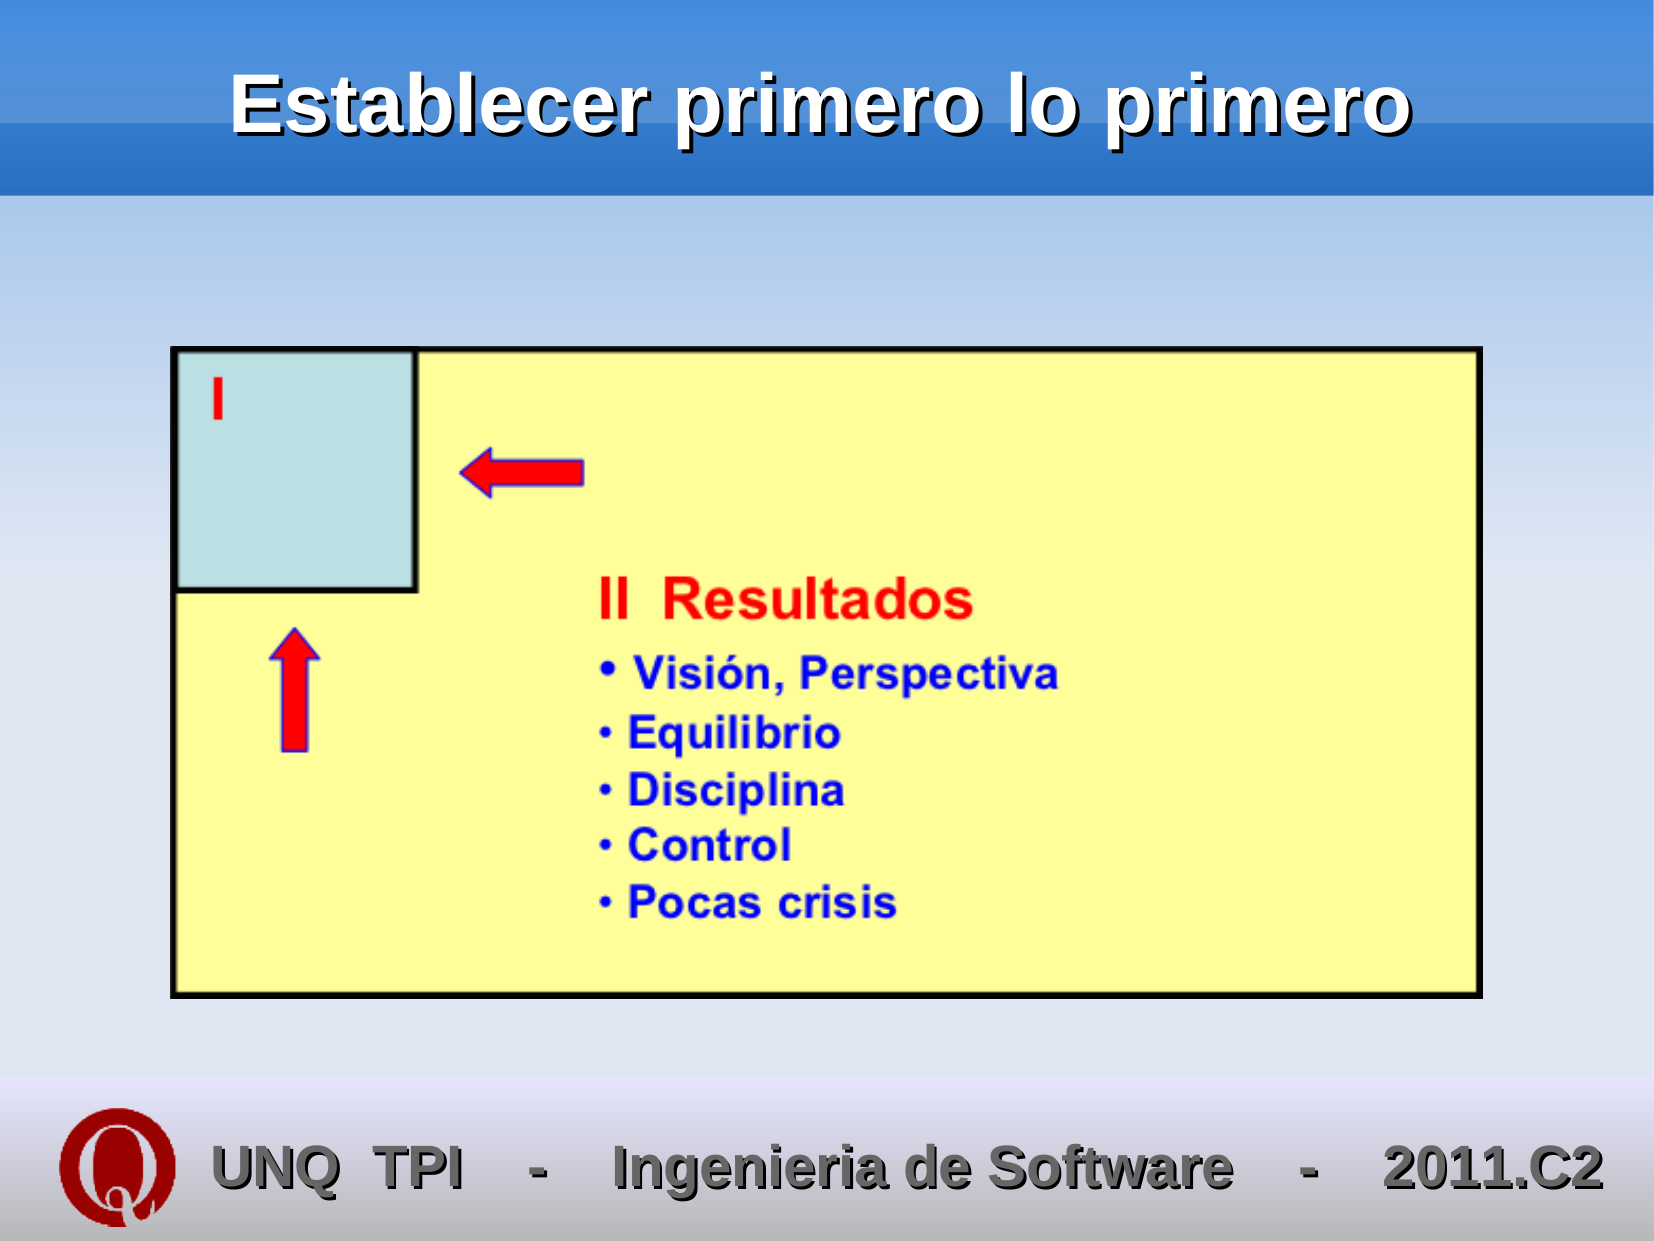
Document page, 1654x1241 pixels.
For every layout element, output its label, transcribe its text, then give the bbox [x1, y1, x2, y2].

title UNQ TPI - Ingenieria de Software - 2011.C2 [0, 1077, 1654, 1241]
title Establecer primero lo primero [76, 0, 1566, 208]
picture [0, 0, 1654, 1077]
picture [59, 1108, 178, 1227]
